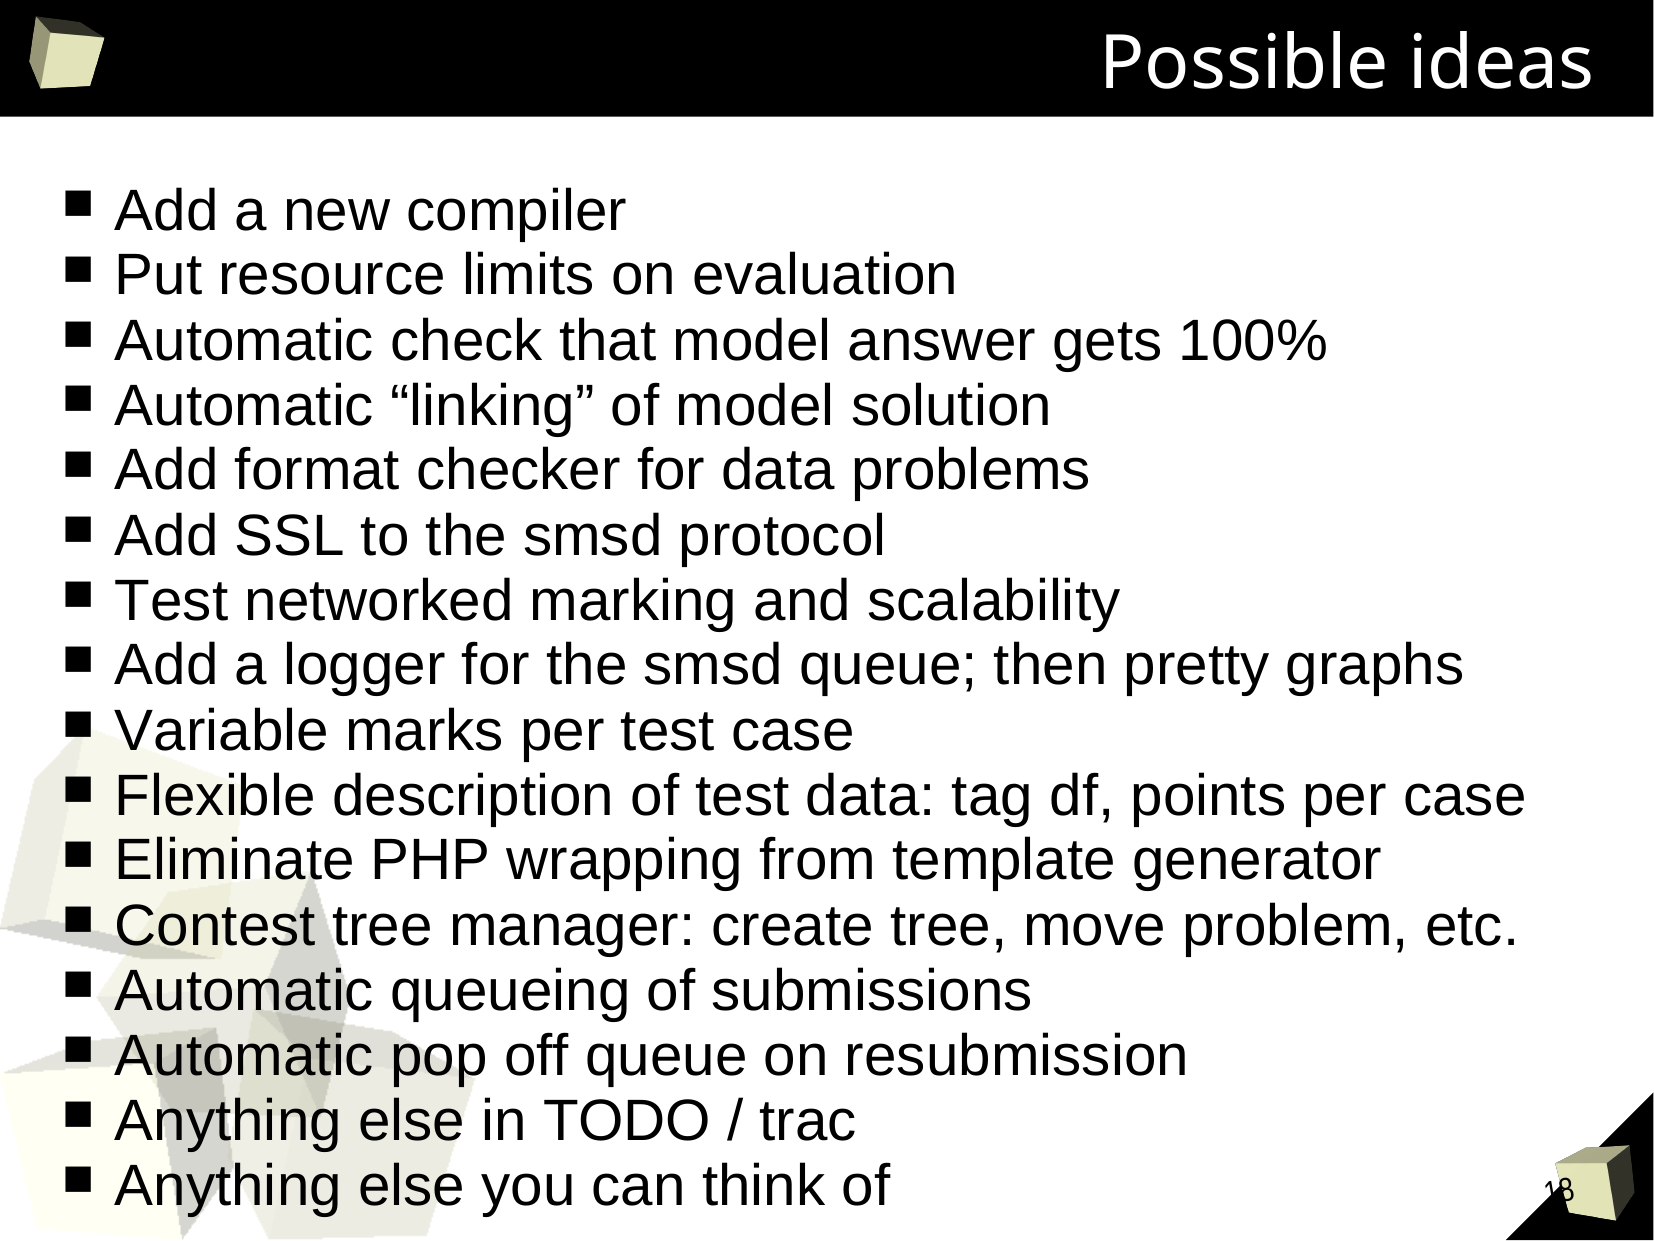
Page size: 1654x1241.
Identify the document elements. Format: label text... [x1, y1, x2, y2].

list Add a new compiler Put resource limits on evaluation Automatic check that model answer gets 100% Automatic “linking” of model solution Add format checker for data problems Add SSL to the smsd protocol Test networked marking and scalability Add a logger for the smsd queue; then pretty graphs Variable marks per test case Flexible description of test data: tag df, points per case Eliminate PHP wrapping from template generator Contest tree manager: create tree, move problem, etc. Automatic queueing of submissions Automatic pop off queue on resubmission Anything else in TODO / trac Anything else you can think of [44, 177, 1611, 1218]
title Possible ideas [118, 0, 1595, 119]
picture [0, 726, 477, 1241]
